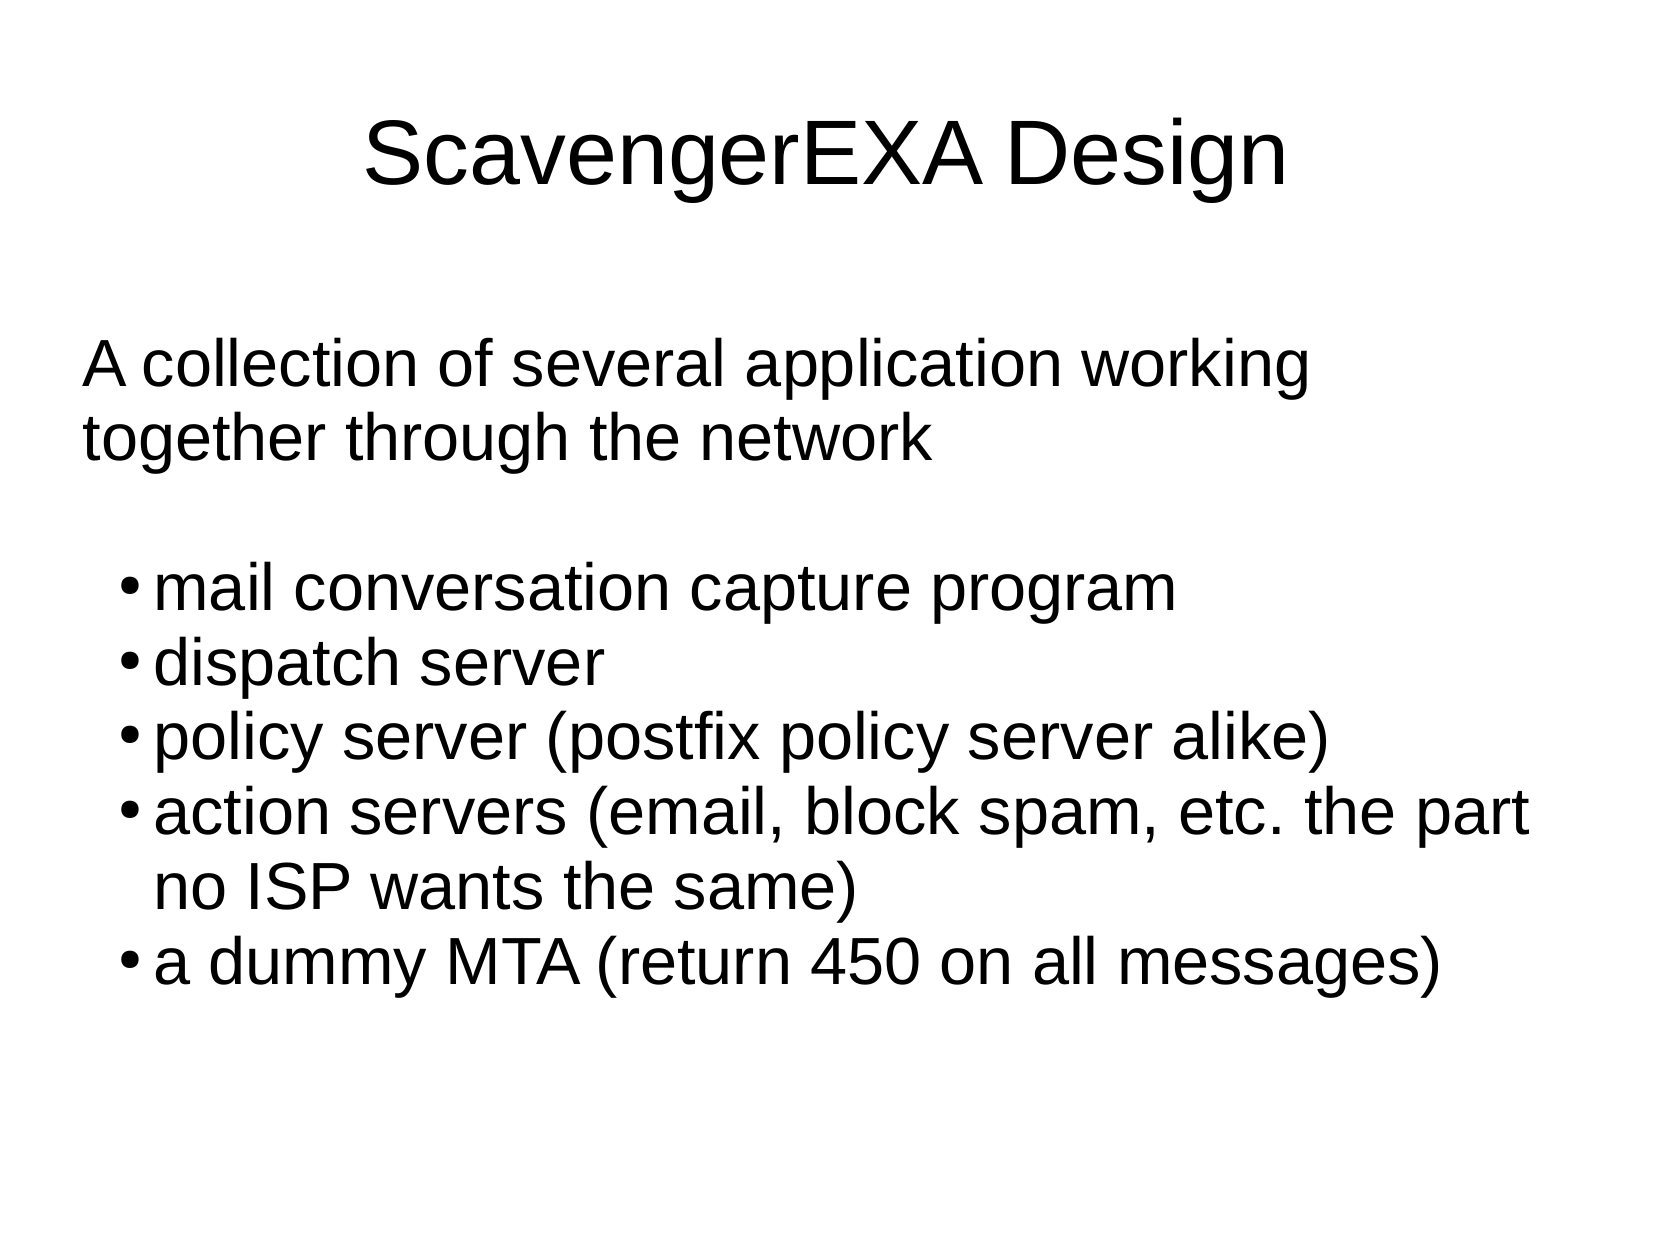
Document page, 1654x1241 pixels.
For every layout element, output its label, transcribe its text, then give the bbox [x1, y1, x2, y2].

title ScavengerEXA Design [82, 56, 1571, 250]
subtitle A collection of several application working together through the network mail conversation capture program dispatch server policy server (postfix policy server alike) action servers (email, block spam, etc. the part no ISP wants the same) a dummy MTA (return 450 on all messages) [82, 297, 1571, 1102]
